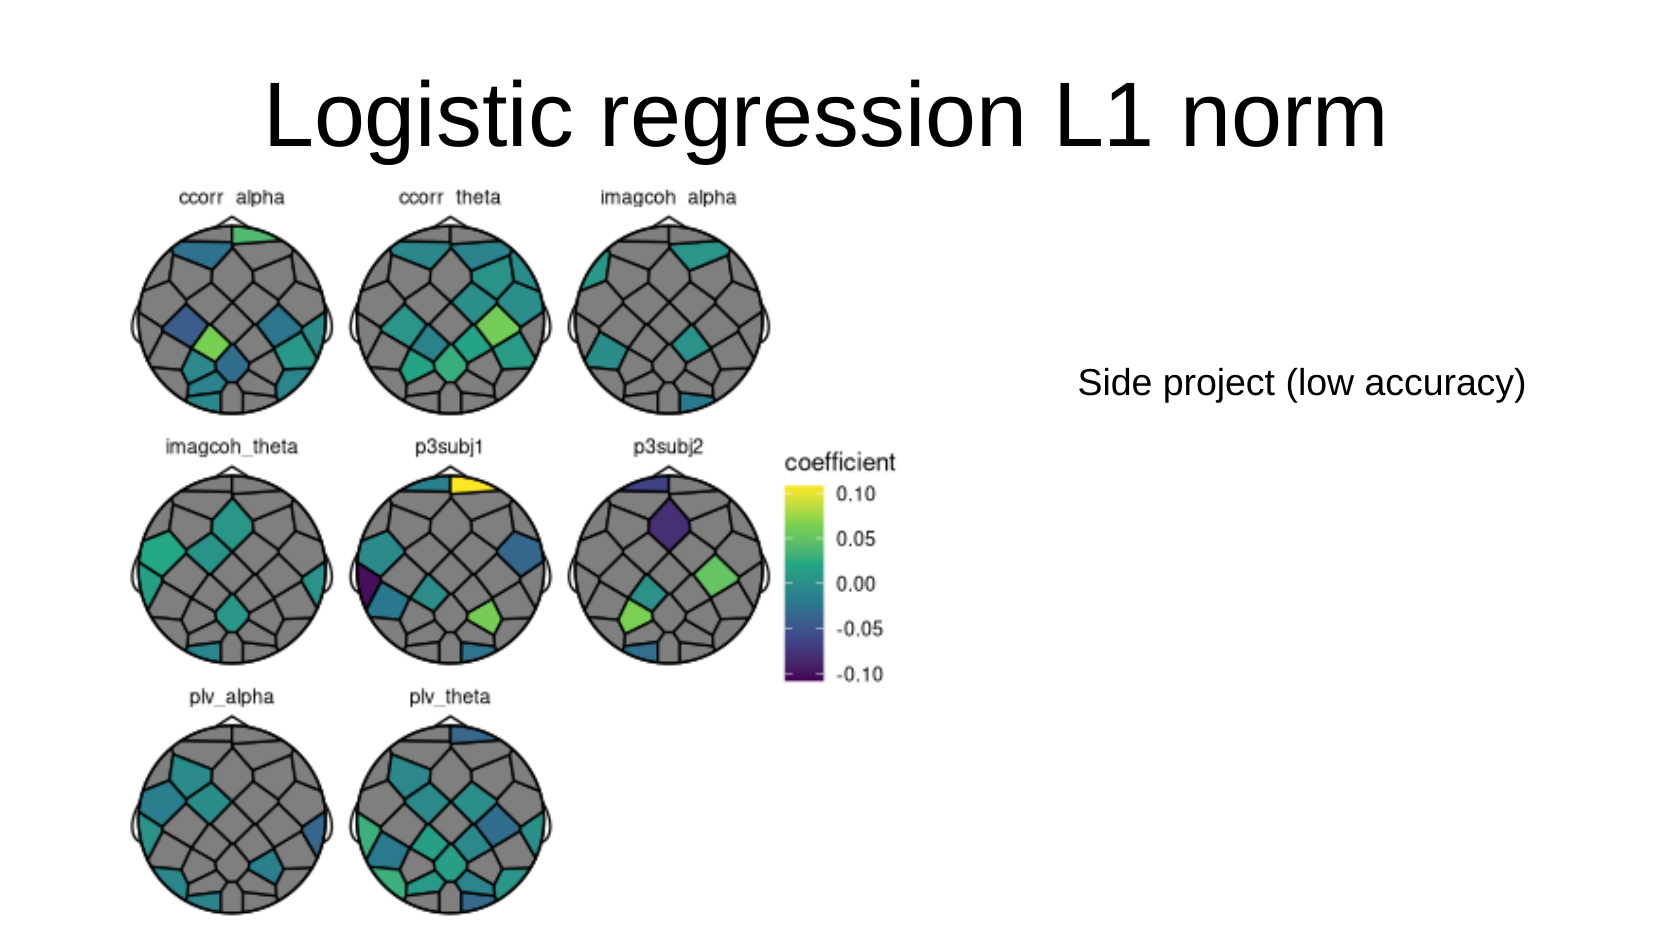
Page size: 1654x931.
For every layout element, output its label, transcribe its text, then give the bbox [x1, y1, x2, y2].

title Logistic regression L1 norm [82, 37, 1571, 193]
text_box Side project (low accuracy) [1062, 354, 1542, 412]
picture [110, 177, 939, 931]
